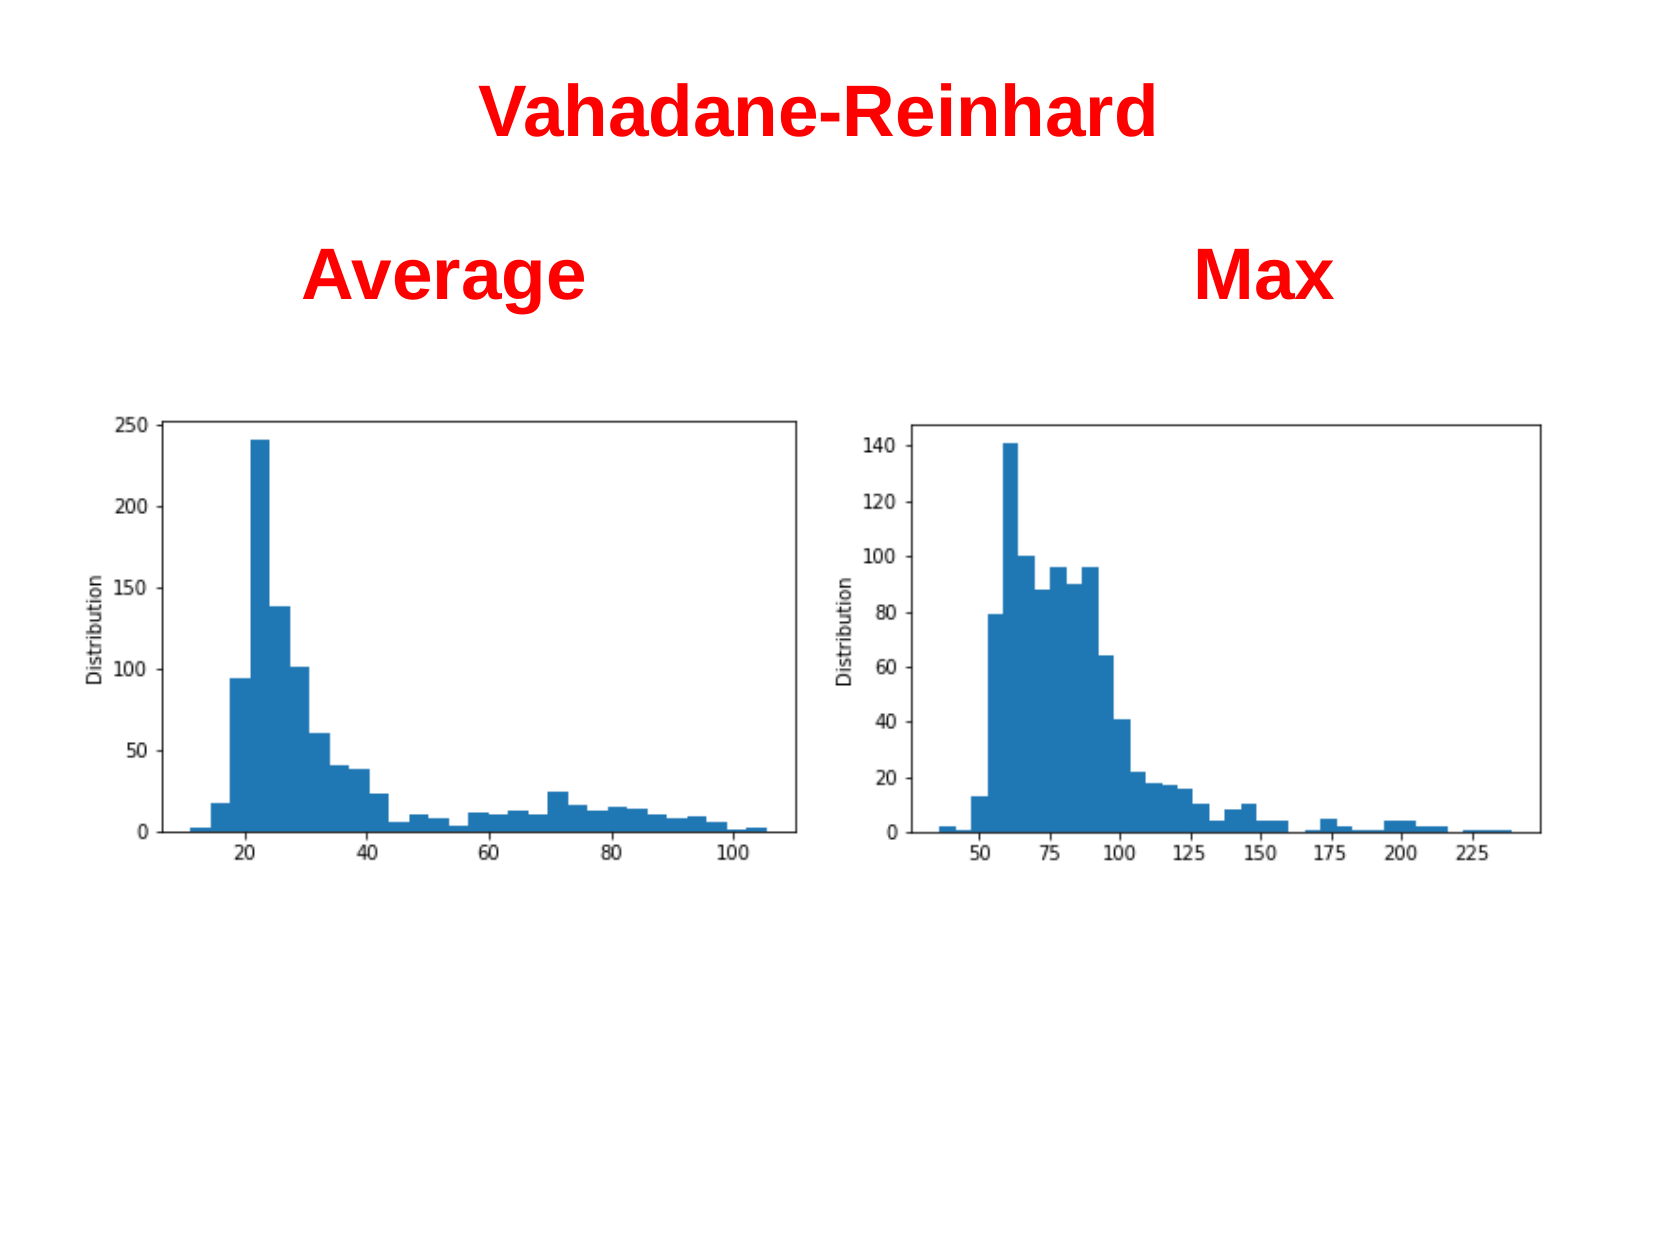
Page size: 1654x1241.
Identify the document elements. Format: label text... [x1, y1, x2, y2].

picture [60, 355, 1621, 901]
title Vahadane-Reinhard Average Max [75, 70, 1564, 316]
